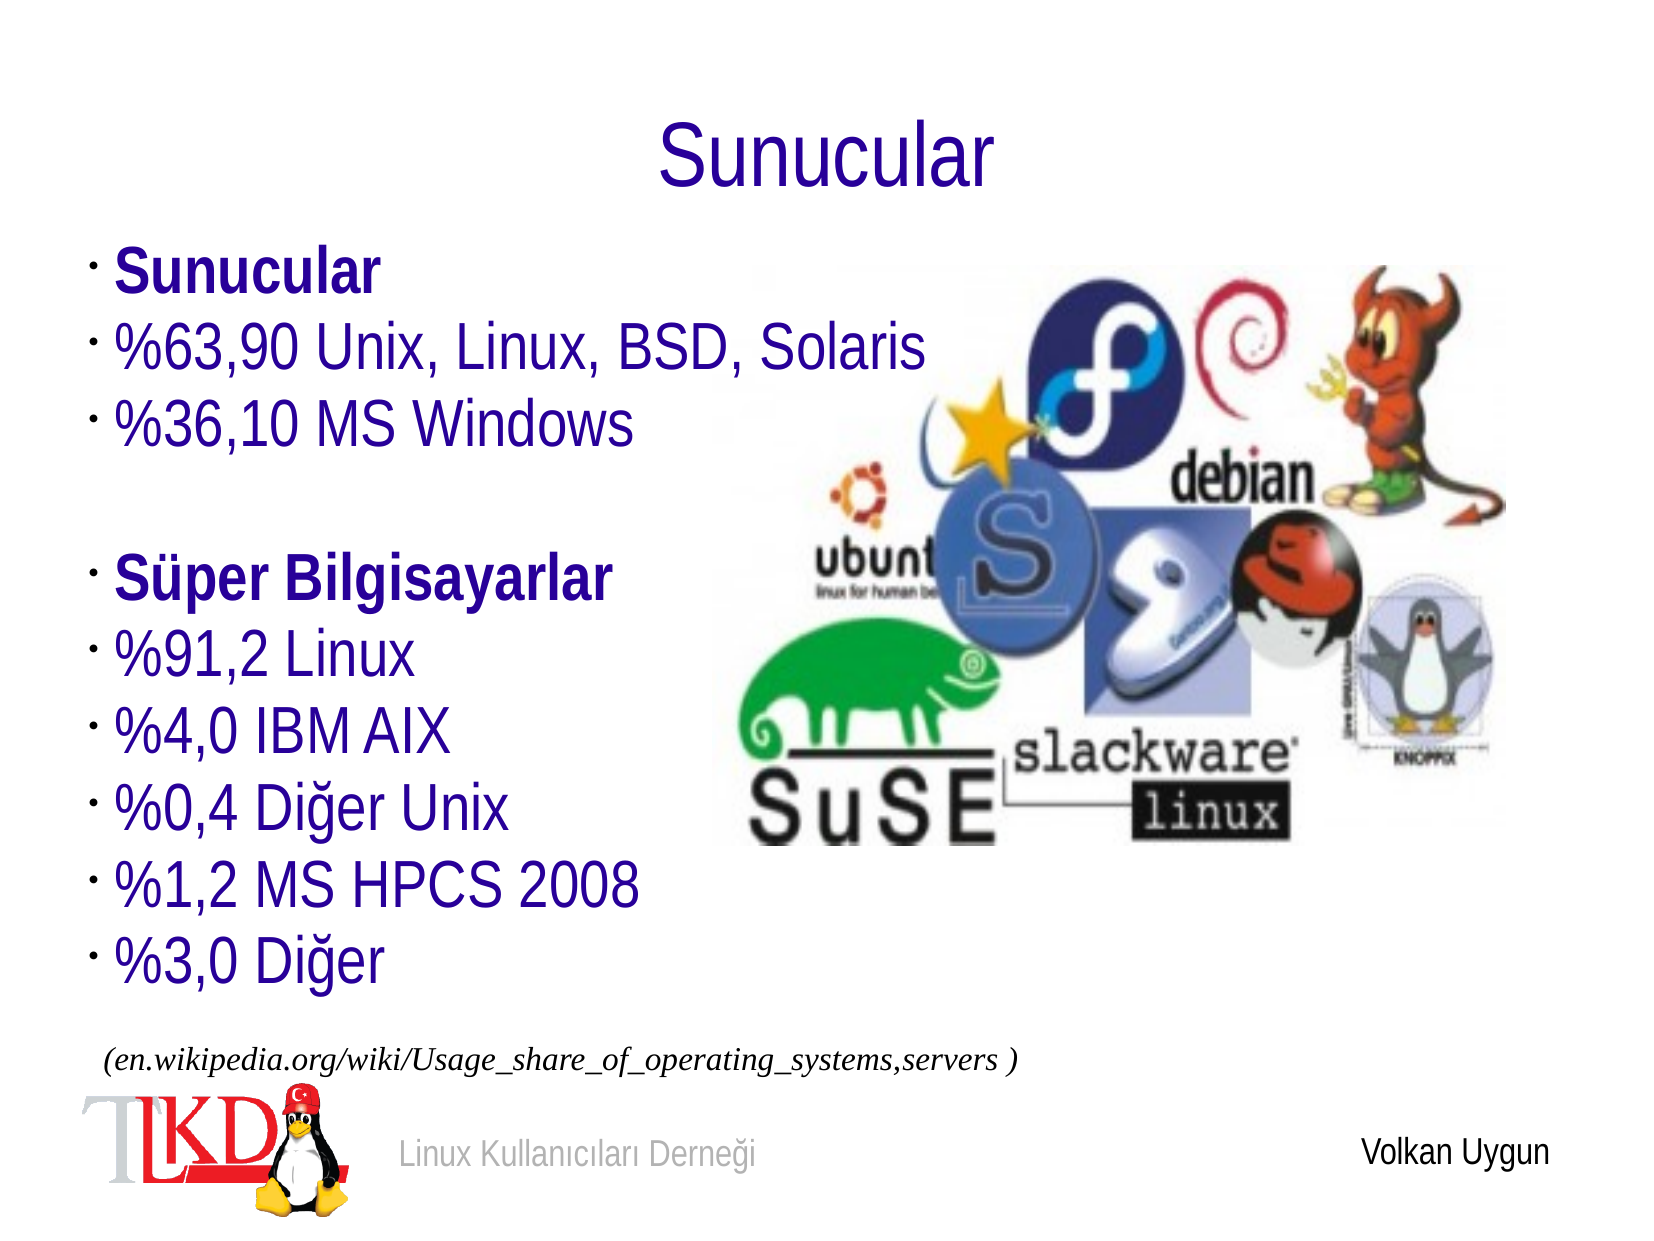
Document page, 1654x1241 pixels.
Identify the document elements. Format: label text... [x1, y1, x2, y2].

text_box Linux Kullanıcıları Derneği [383, 1123, 1063, 1211]
title Sunucular [82, 49, 1571, 257]
text_box (en.wikipedia.org/wiki/Usage_share_of_operating_systems,servers ) [88, 1033, 1477, 1089]
subtitle Sunucular %63,90 Unix, Linux, BSD, Solaris %36,10 MS Windows Süper Bilgisayarlar %91,2 Linux %4,0 IBM AIX %0,4 Diğer Unix %1,2 MS HPCS 2008 %3,0 Diğer [88, 236, 1577, 993]
picture [82, 1068, 349, 1217]
text_box Volkan Uygun [1151, 1122, 1565, 1180]
